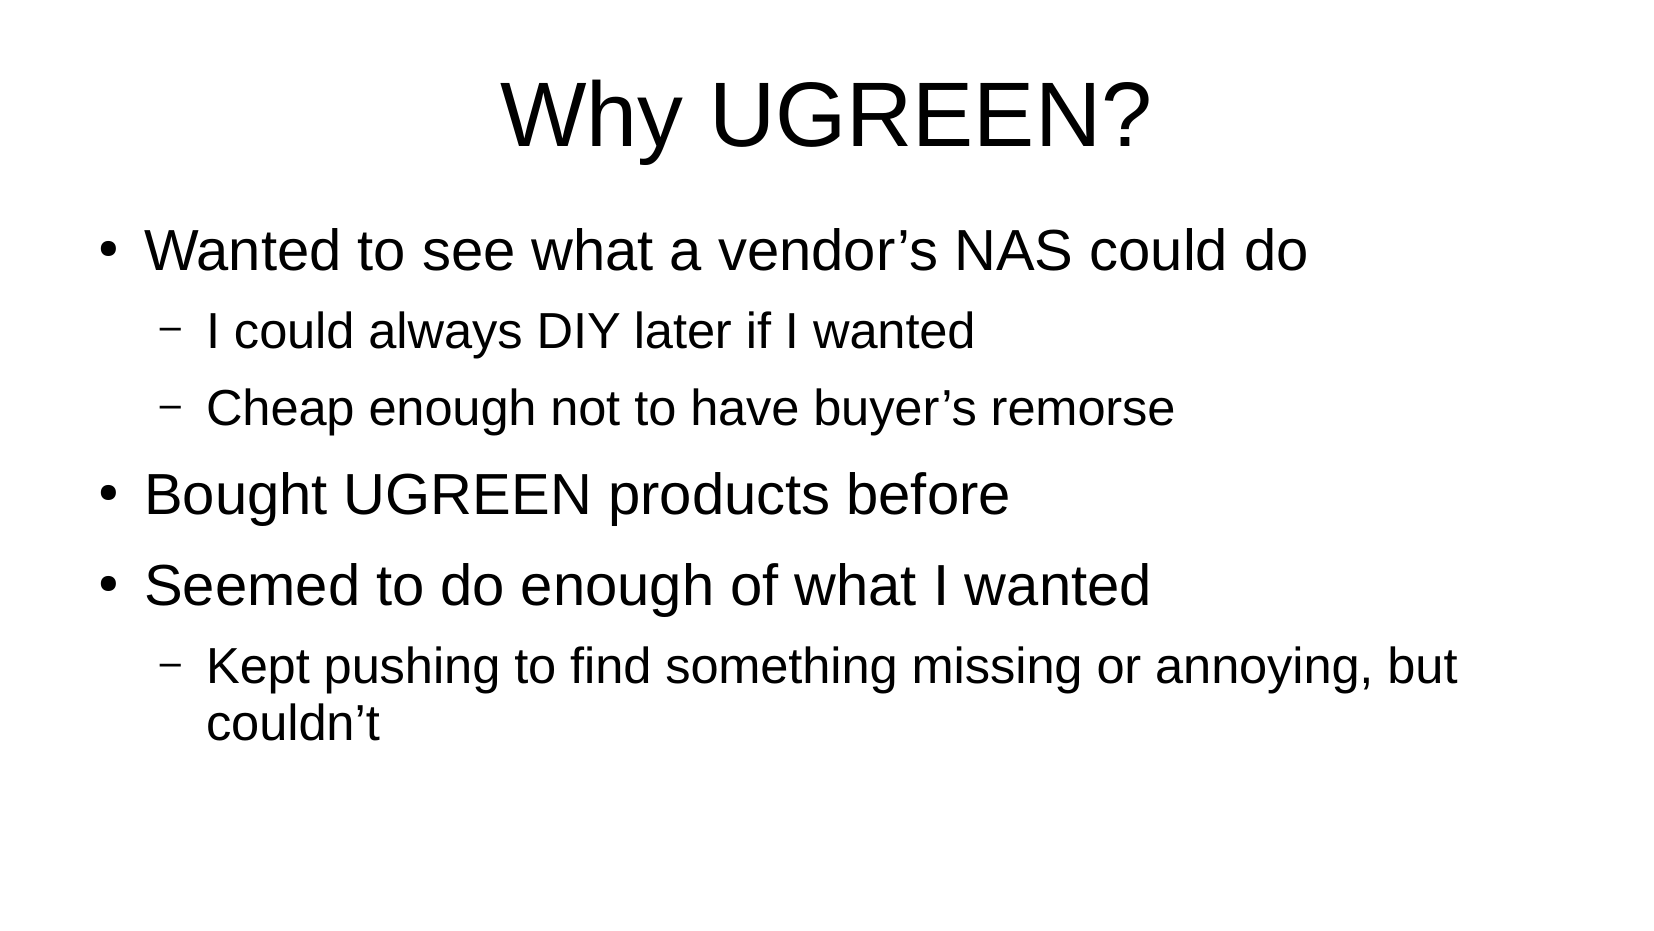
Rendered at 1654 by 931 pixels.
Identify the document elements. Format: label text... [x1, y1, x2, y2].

list Wanted to see what a vendor’s NAS could do I could always DIY later if I wanted Cheap enough not to have buyer’s remorse Bought UGREEN products before Seemed to do enough of what I wanted Kept pushing to find something missing or annoying, but couldn’t [82, 217, 1571, 758]
title Why UGREEN? [82, 37, 1571, 193]
